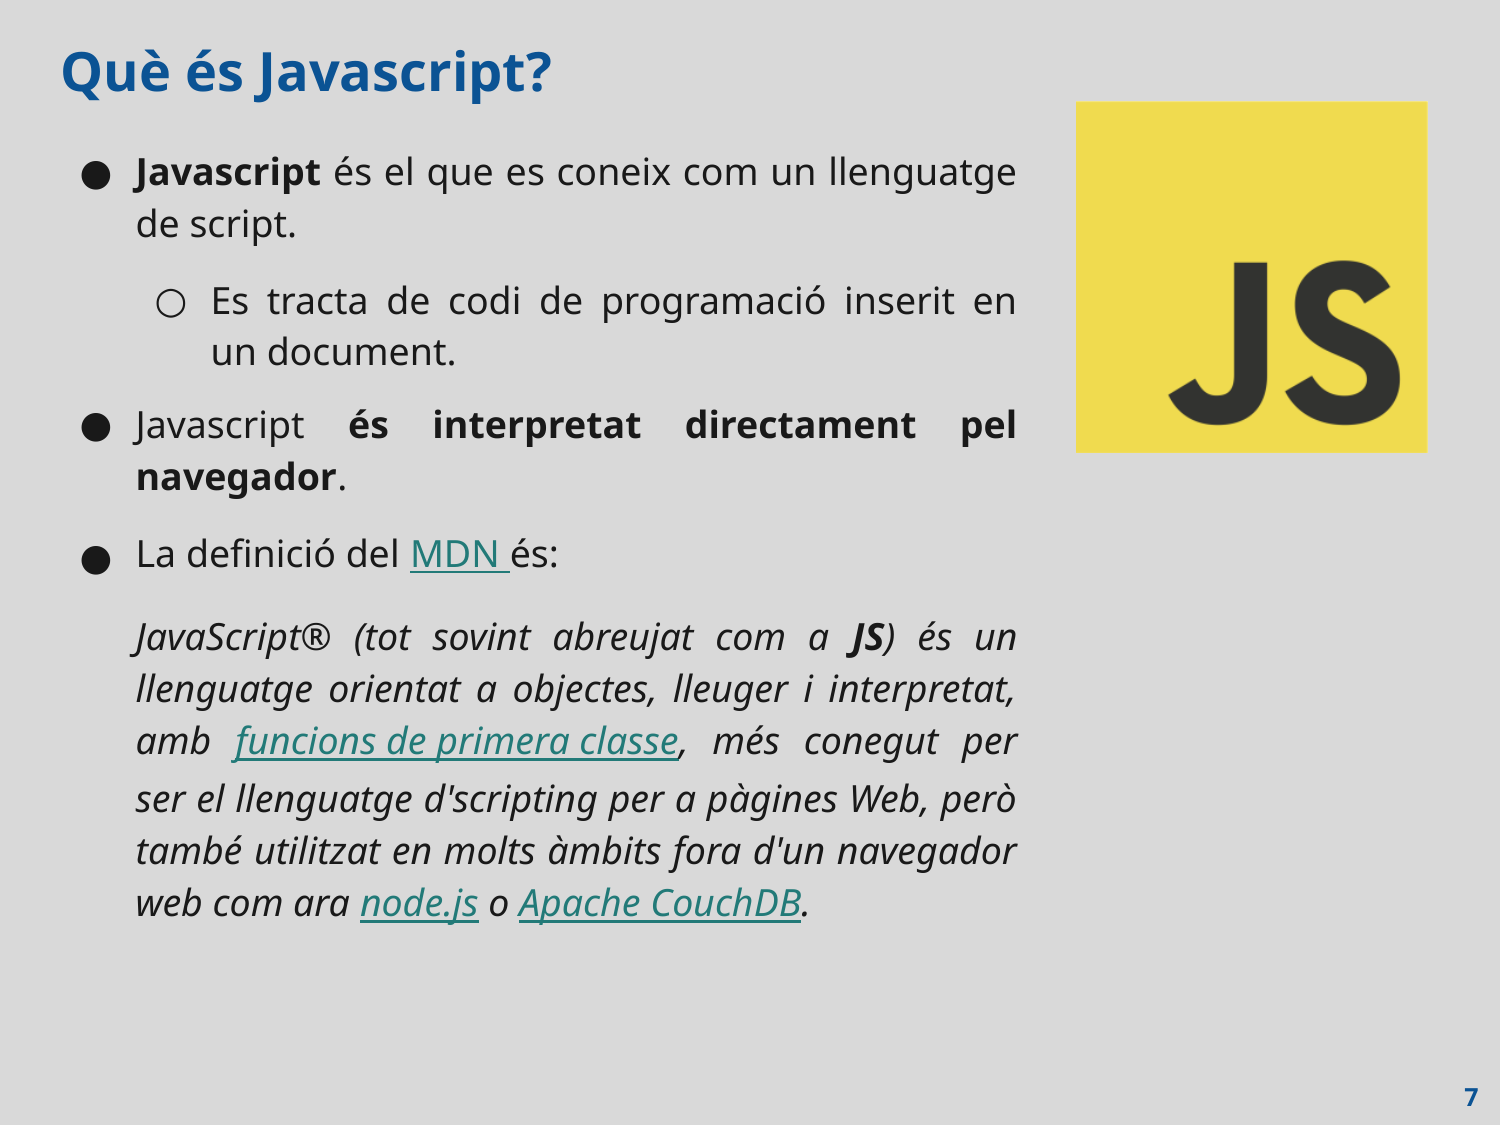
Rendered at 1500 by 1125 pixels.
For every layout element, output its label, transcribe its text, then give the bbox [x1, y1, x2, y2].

slide_number <número> [1395, 1072, 1494, 1125]
list Javascript és el que es coneix com un llenguatge de script. Es tracta de codi de programació inserit en un document. Javascript és interpretat directament pel navegador. La definició del MDN és: JavaScript® (tot sovint abreujat com a JS) és un llenguatge orientat a objectes, lleuger i interpretat, amb funcions de primera classe, més conegut per ser el llenguatge d'scripting per a pàgines Web, però també utilitzat en molts àmbits fora d'un navegador web com ara node.js o Apache CouchDB. [45, 126, 1033, 1049]
title Què és Javascript? [45, 18, 1439, 120]
picture [1076, 101, 1428, 453]
